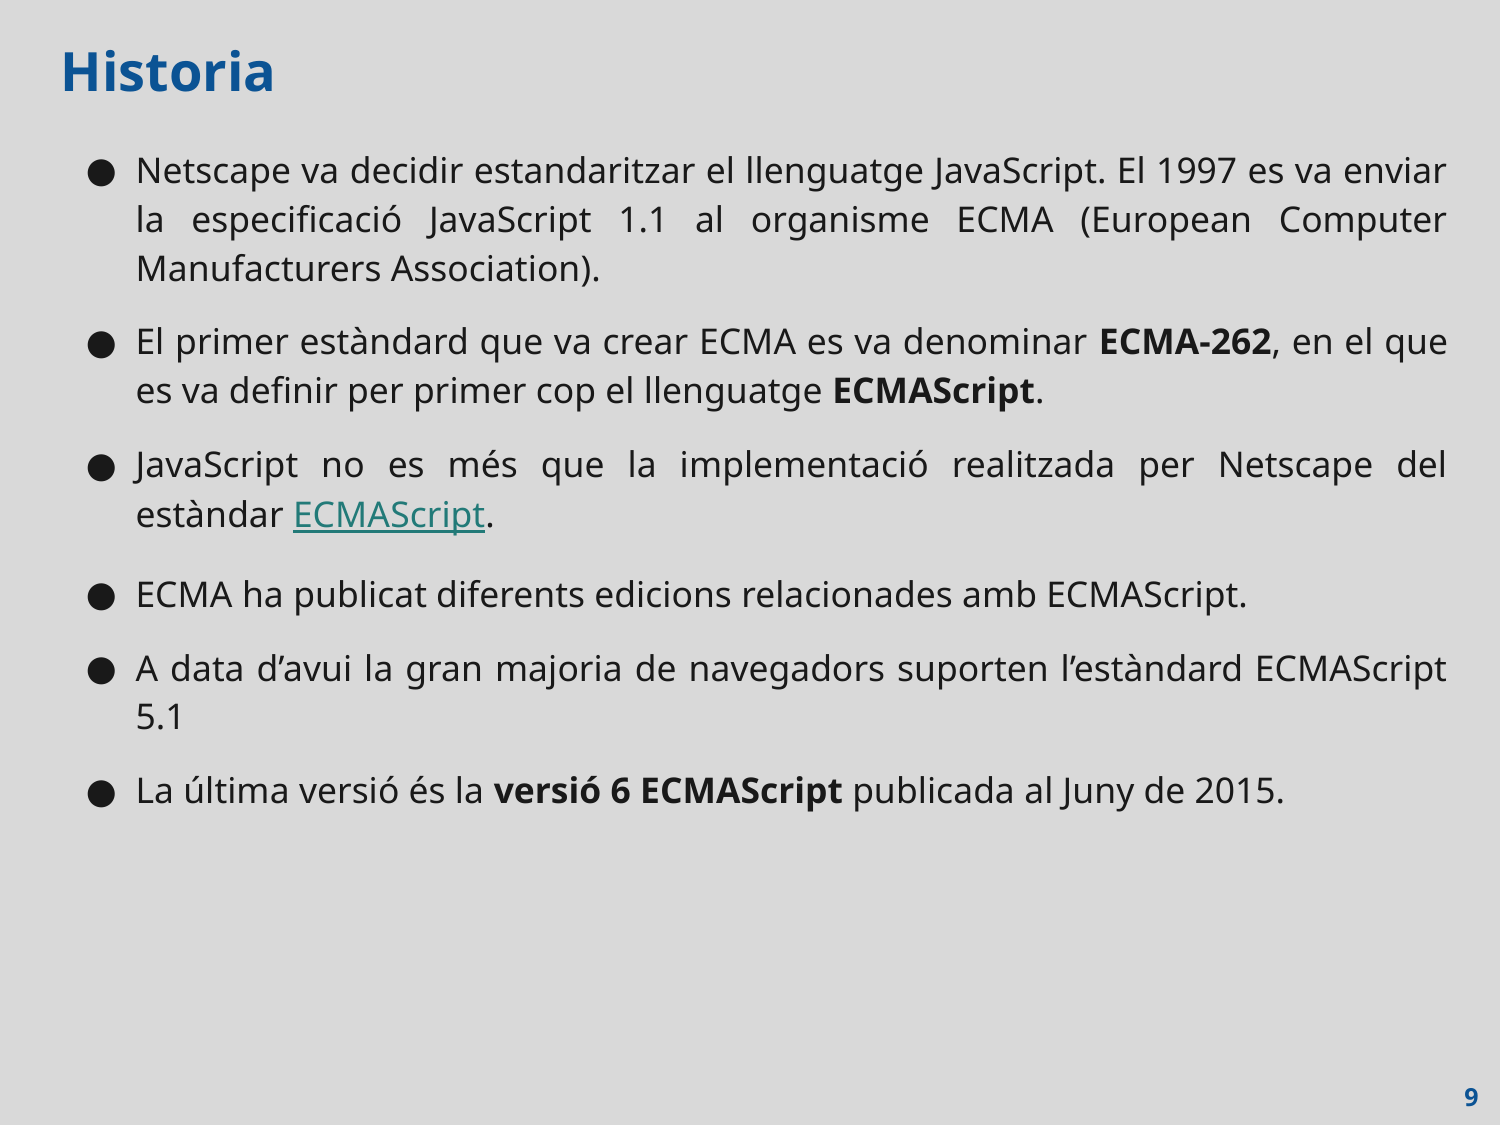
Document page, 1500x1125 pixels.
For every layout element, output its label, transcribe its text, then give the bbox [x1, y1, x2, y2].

list Netscape va decidir estandaritzar el llenguatge JavaScript. El 1997 es va enviar la especificació JavaScript 1.1 al organisme ECMA (European Computer Manufacturers Association). El primer estàndard que va crear ECMA es va denominar ECMA-262, en el que es va definir per primer cop el llenguatge ECMAScript. JavaScript no es més que la implementació realitzada per Netscape del estàndar ECMAScript. ECMA ha publicat diferents edicions relacionades amb ECMAScript. A data d’avui la gran majoria de navegadors suporten l’estàndard ECMAScript 5.1 La última versió és la versió 6 ECMAScript publicada al Juny de 2015. [45, 126, 1464, 1049]
title Historia [45, 18, 1439, 120]
slide_number <número> [1395, 1072, 1494, 1125]
